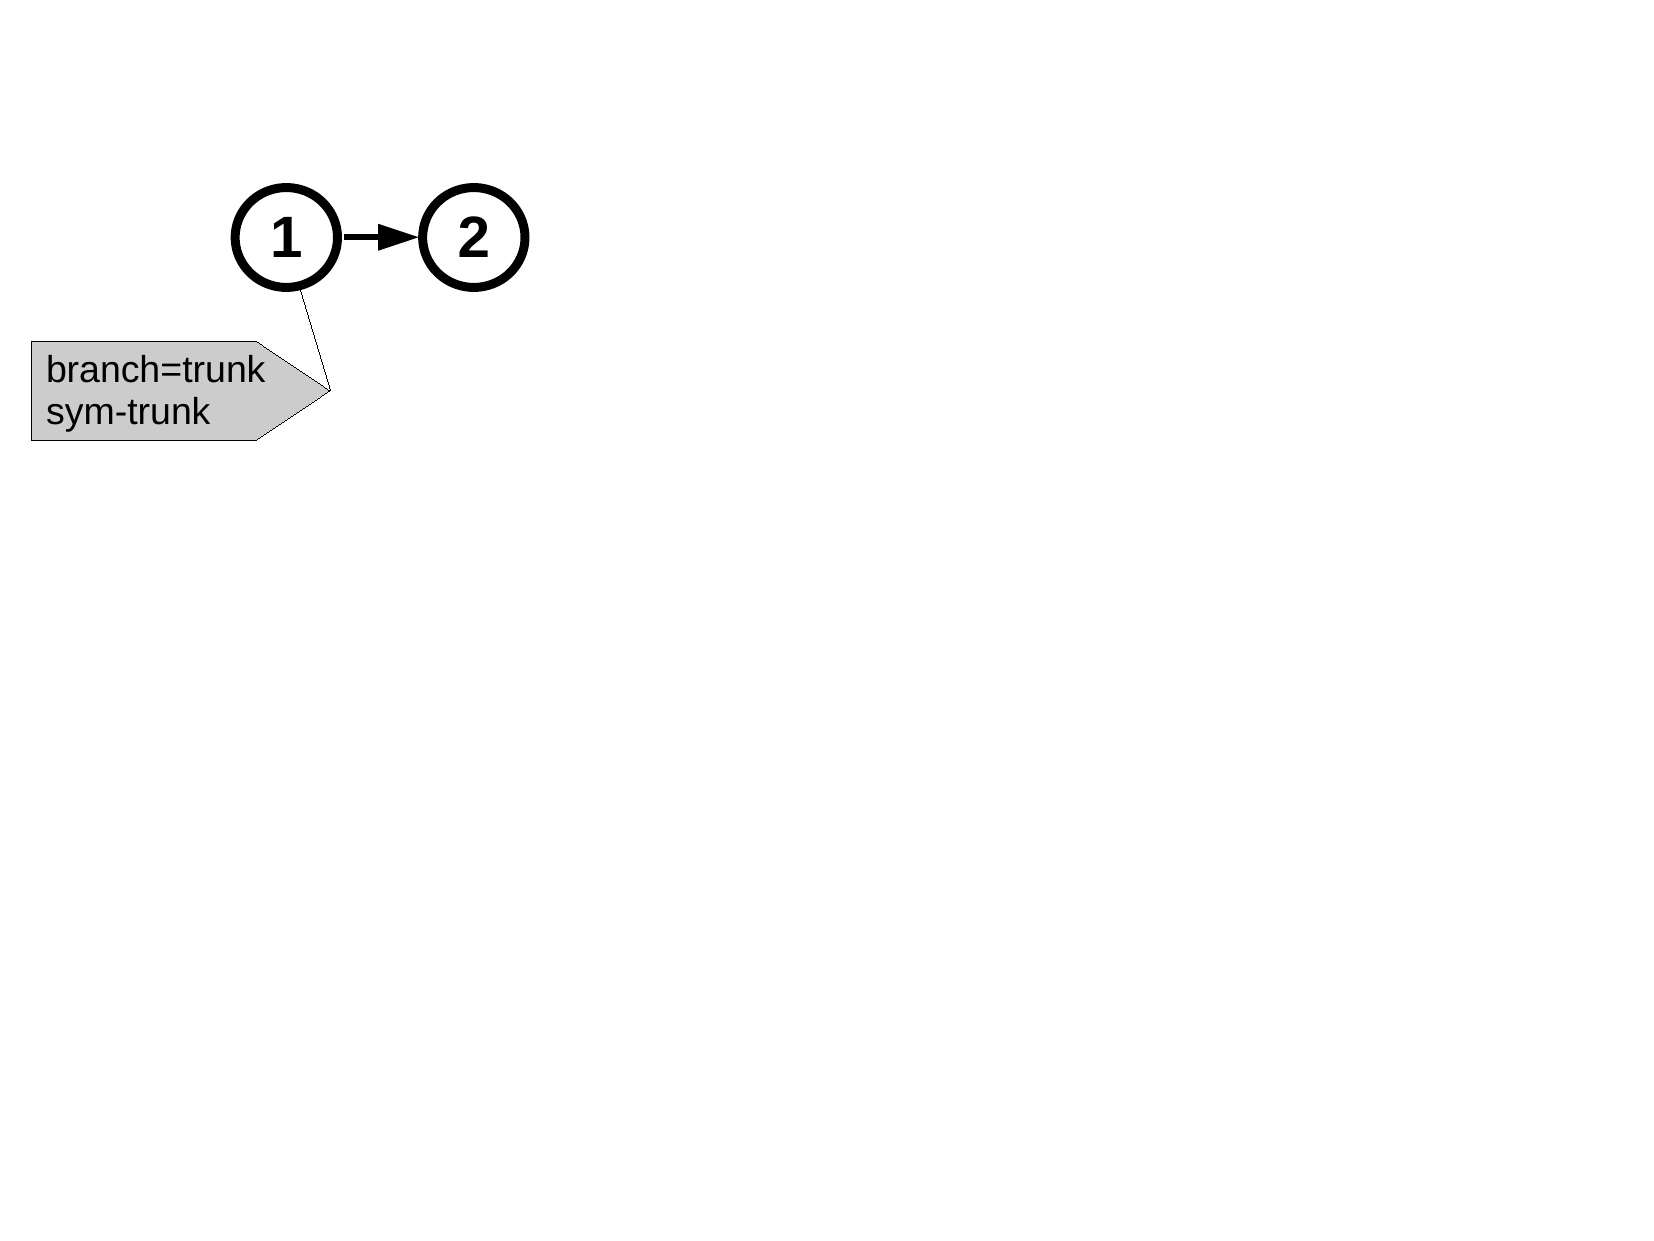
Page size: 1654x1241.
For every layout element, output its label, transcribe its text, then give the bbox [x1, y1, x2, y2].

text_box branch=trunk sym-trunk [31, 341, 330, 441]
text_box 2 [422, 187, 526, 288]
text_box 1 [235, 187, 338, 288]
